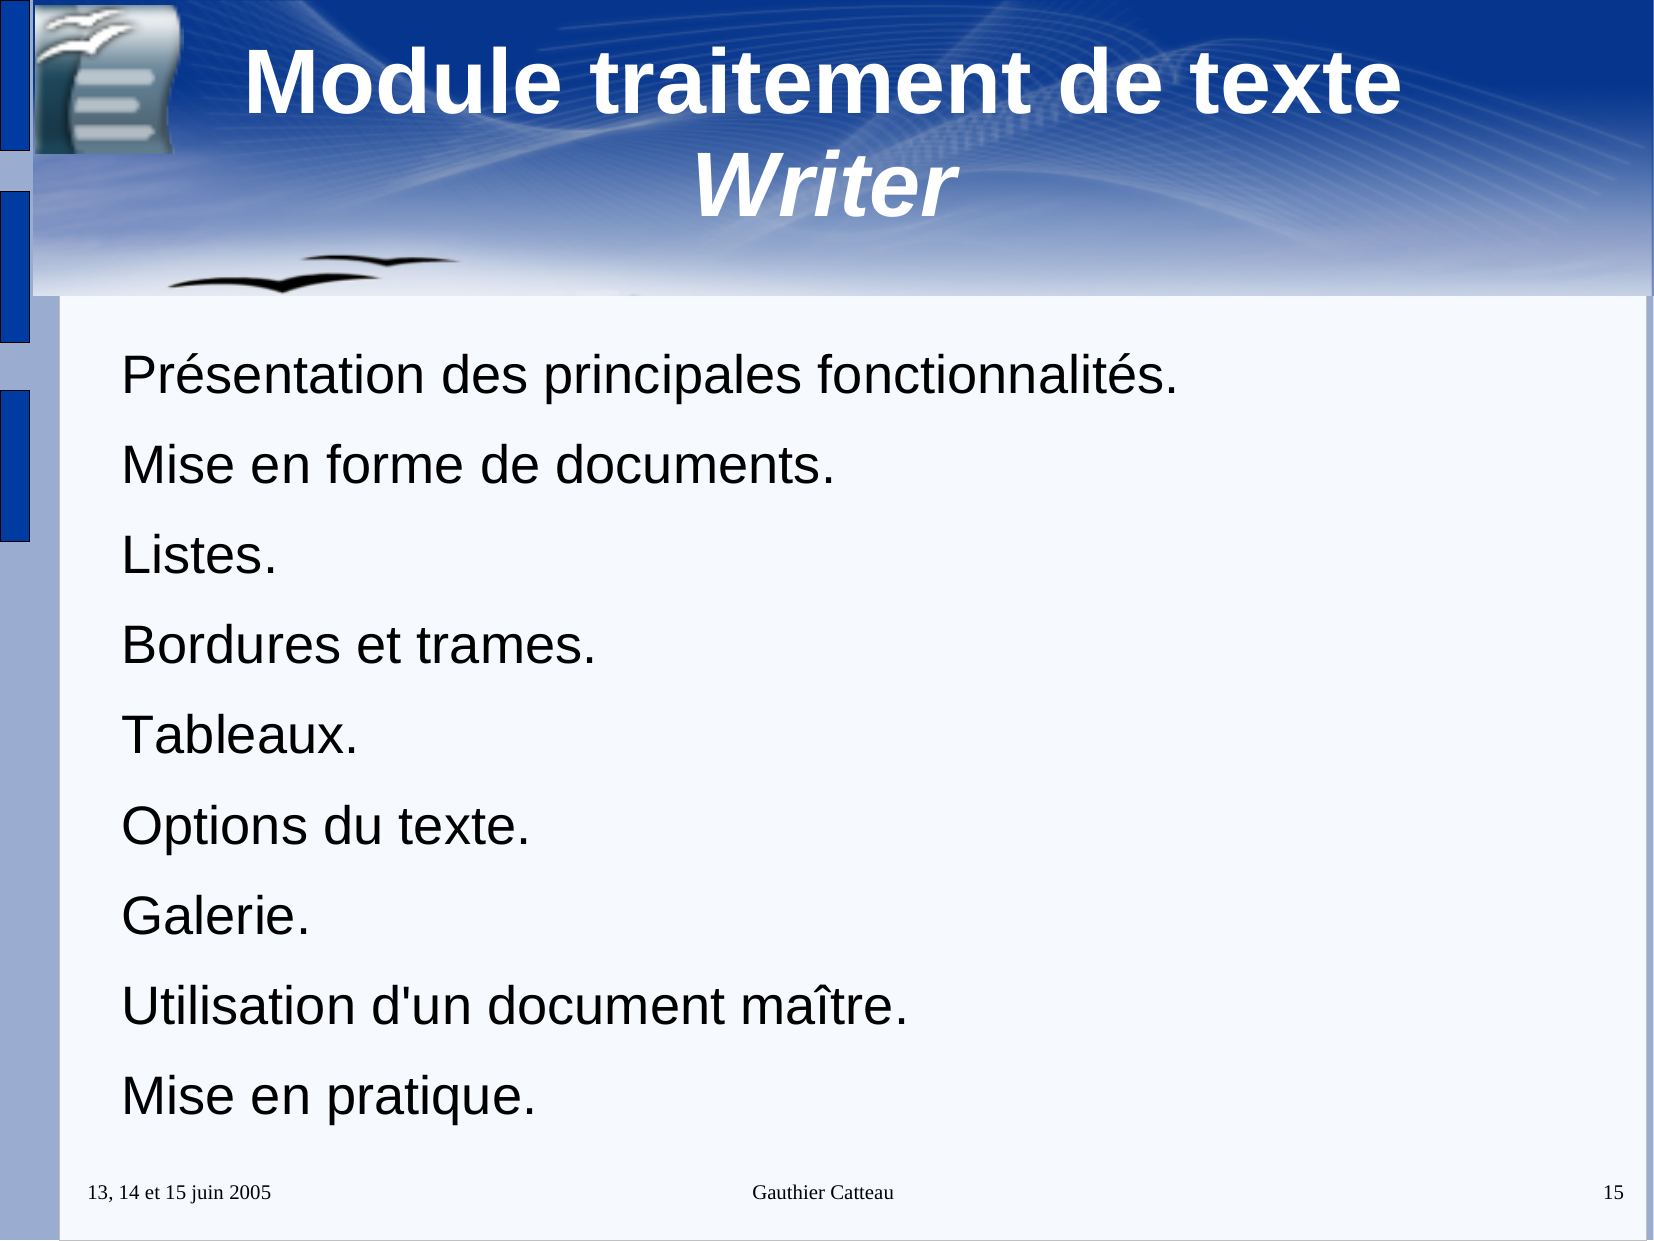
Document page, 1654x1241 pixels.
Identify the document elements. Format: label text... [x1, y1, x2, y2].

title Module traitement de texte Writer [118, 29, 1531, 237]
picture [33, 0, 1654, 296]
list Présentation des principales fonctionnalités. Mise en forme de documents. Listes. Bordures et trames. Tableaux. Options du texte. Galerie. Utilisation d'un document maître. Mise en pratique. [121, 344, 1534, 1127]
